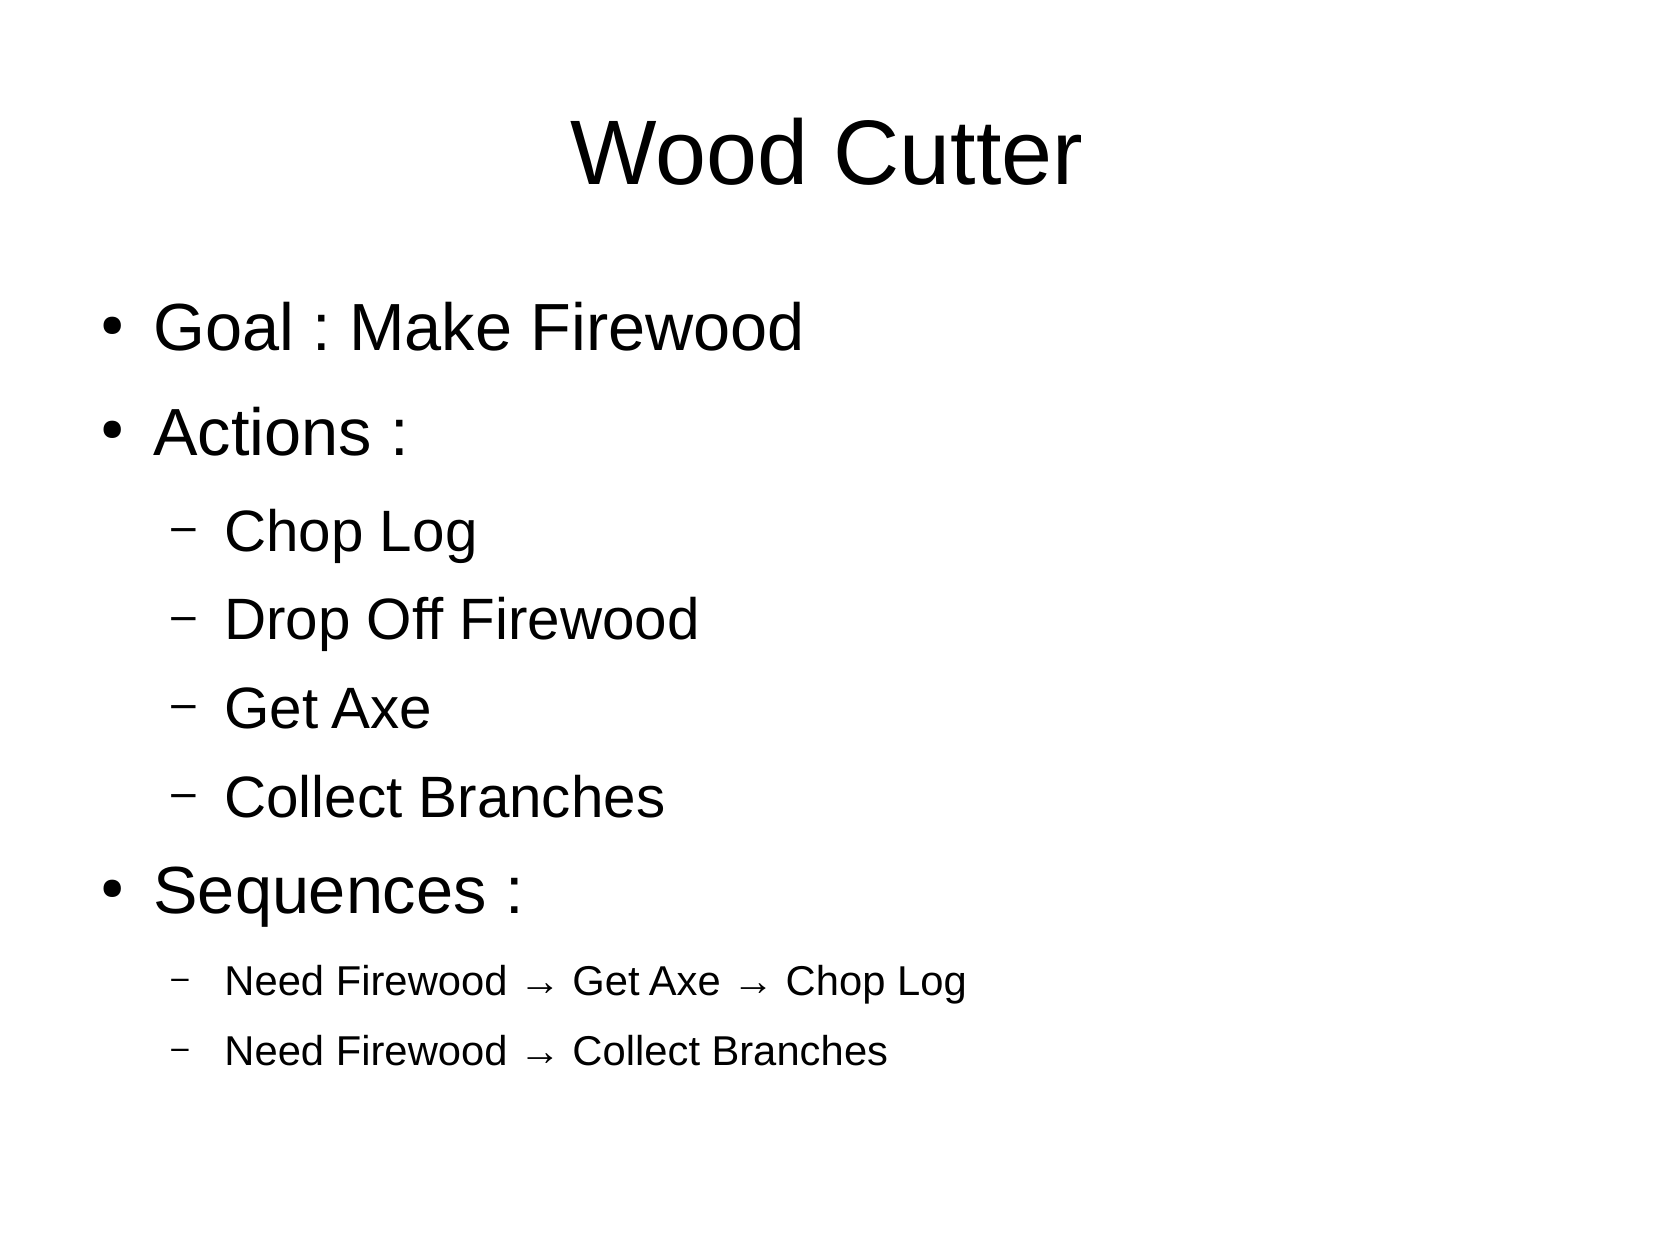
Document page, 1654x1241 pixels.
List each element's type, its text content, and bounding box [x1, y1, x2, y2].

list Goal : Make Firewood Actions : Chop Log Drop Off Firewood Get Axe Collect Branches Sequences : Need Firewood → Get Axe → Chop Log Need Firewood → Collect Branches [82, 290, 1571, 1109]
title Wood Cutter [82, 49, 1571, 257]
